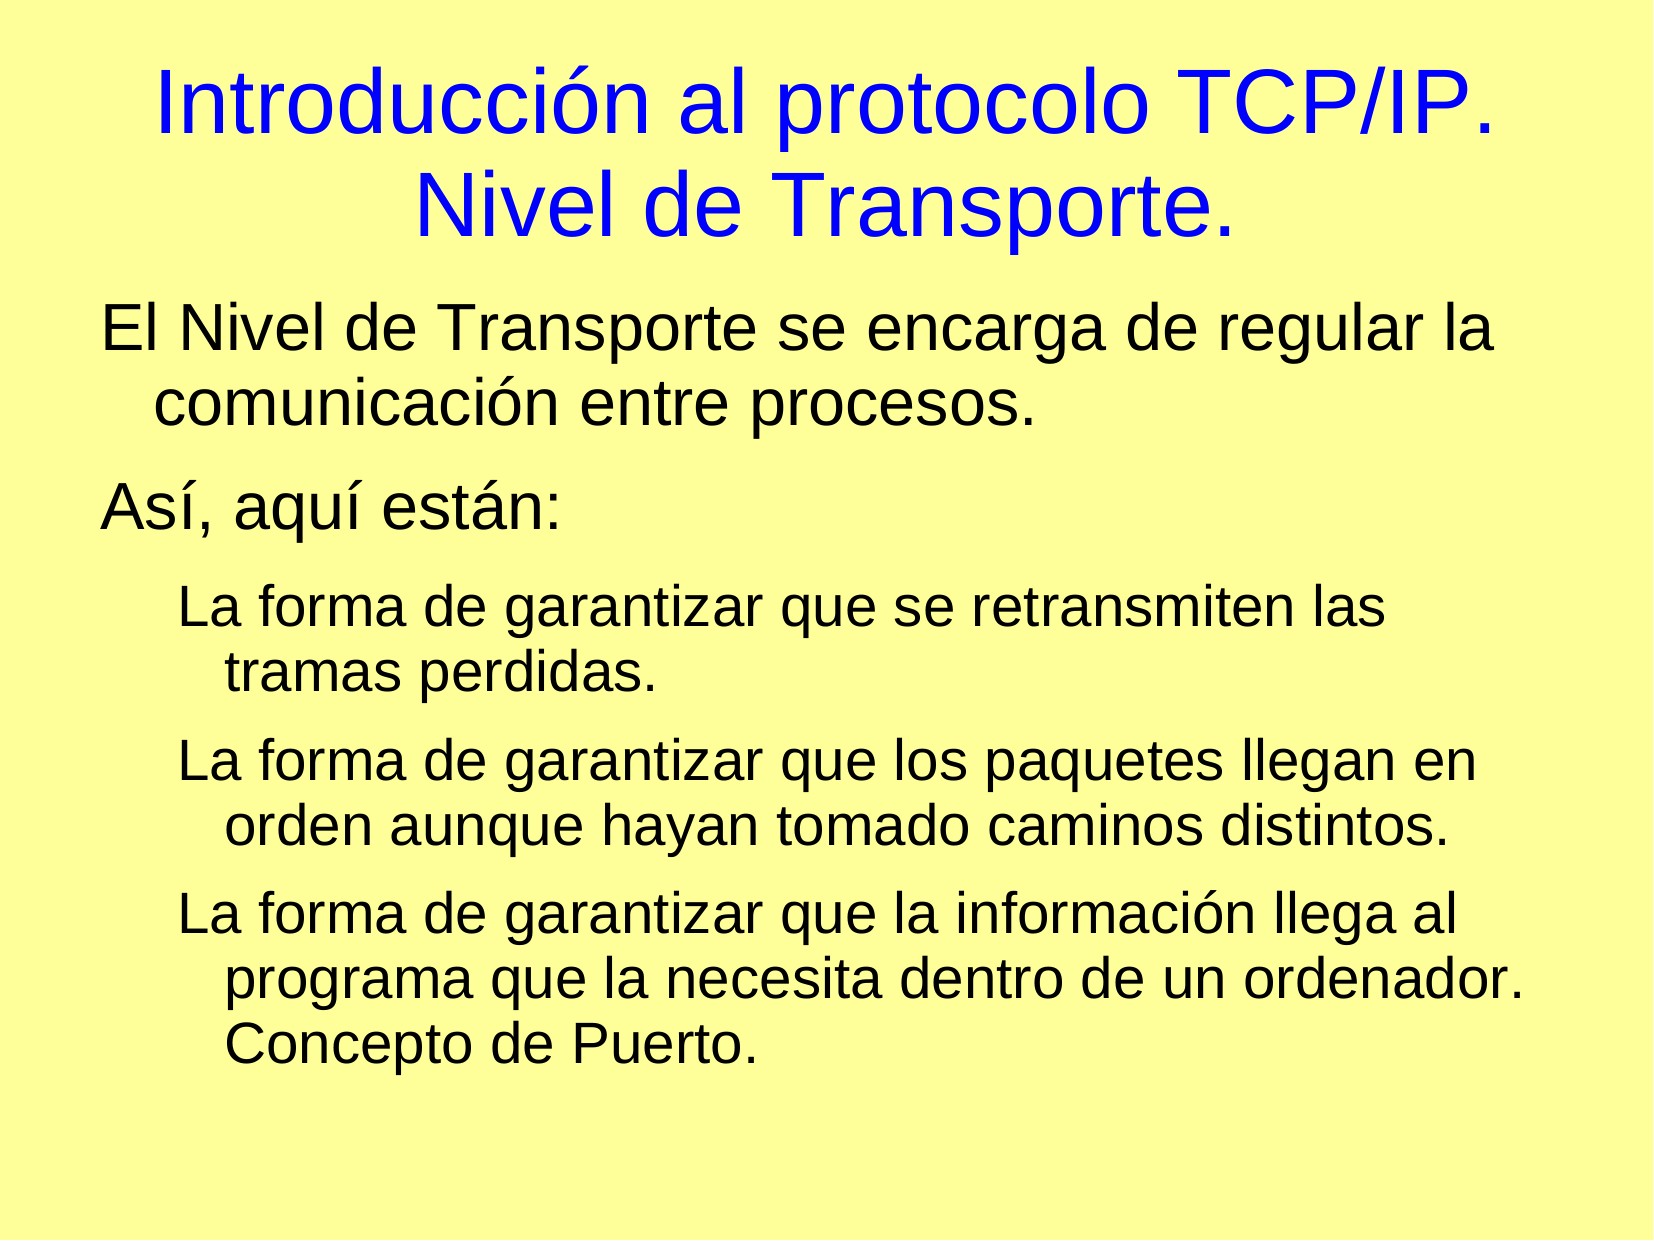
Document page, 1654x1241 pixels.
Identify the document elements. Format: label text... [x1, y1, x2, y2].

title Introducción al protocolo TCP/IP. Nivel de Transporte. [82, 49, 1571, 257]
list El Nivel de Transporte se encarga de regular la comunicación entre procesos. Así, aquí están: La forma de garantizar que se retransmiten las tramas perdidas. La forma de garantizar que los paquetes llegan en orden aunque hayan tomado caminos distintos. La forma de garantizar que la información llega al programa que la necesita dentro de un ordenador. Concepto de Puerto. [82, 290, 1571, 1109]
